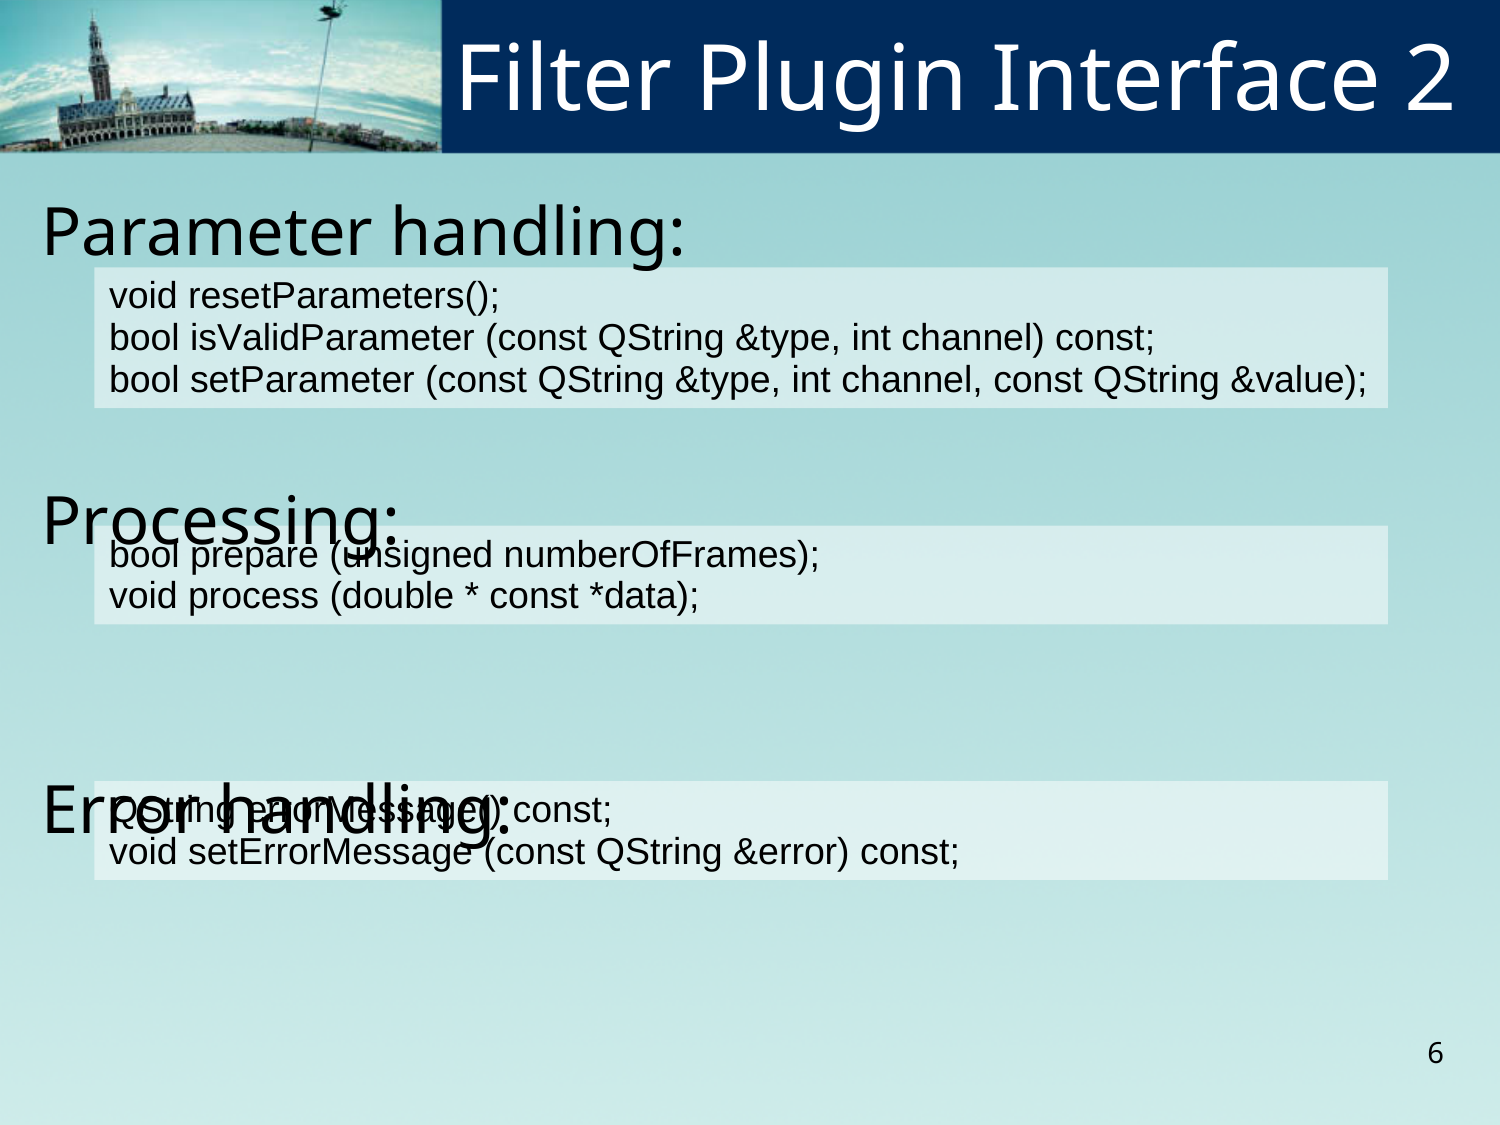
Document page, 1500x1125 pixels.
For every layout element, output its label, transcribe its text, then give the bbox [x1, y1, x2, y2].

list Parameter handling: Processing: Error handling: [41, 184, 1459, 1006]
title Filter Plugin Interface 2 [454, 0, 1500, 193]
picture [0, 0, 1500, 1125]
